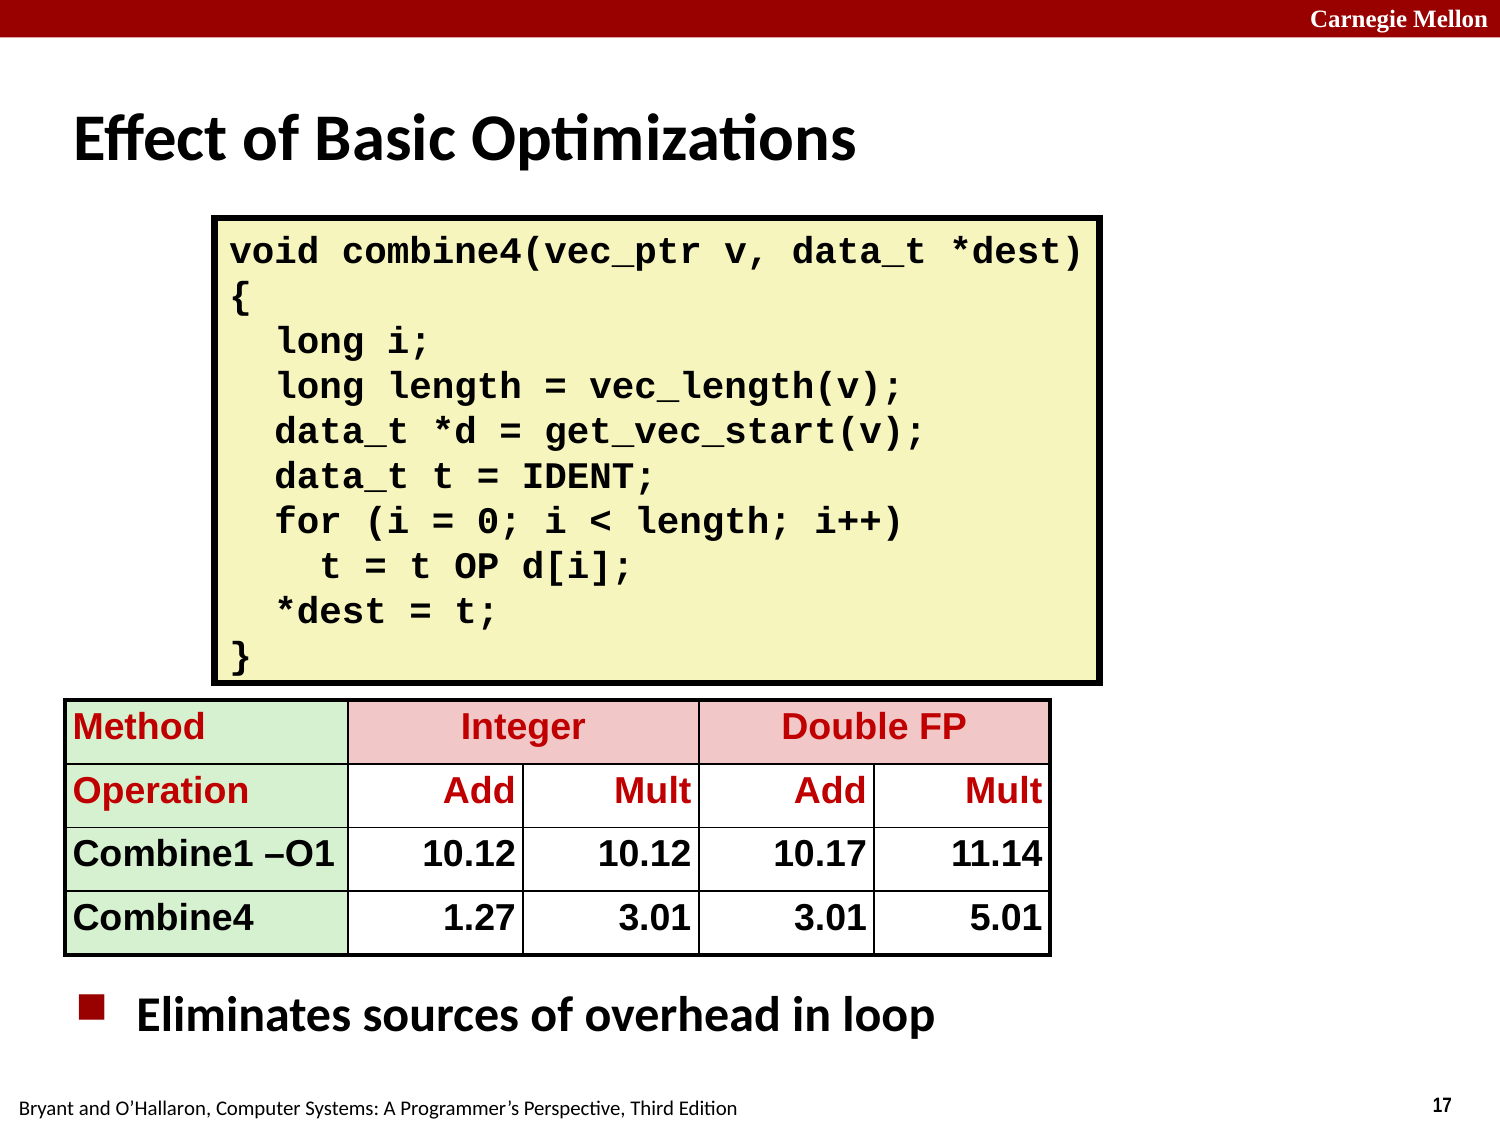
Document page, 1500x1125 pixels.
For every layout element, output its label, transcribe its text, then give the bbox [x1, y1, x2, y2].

table_cell Add [700, 765, 873, 827]
table_cell 5.01 [875, 892, 1048, 953]
table_header Method [67, 702, 347, 763]
table_cell Combine4 [67, 892, 347, 953]
table_cell 11.14 [875, 828, 1048, 890]
table_header Double FP [700, 702, 1048, 763]
table_cell Add [349, 765, 522, 827]
table_cell Mult [875, 765, 1048, 827]
list Eliminates sources of overhead in loop [65, 973, 1361, 1063]
table_cell 3.01 [700, 892, 873, 953]
table_cell Mult [524, 765, 698, 827]
text_box void combine4(vec_ptr v, data_t *dest) { long i; long length = vec_length(v); data_t *d = get_vec_start(v); data_t t = IDENT; for (i = 0; i < length; i++) t = t OP d[i]; *dest = t; } [214, 218, 1100, 683]
title Effect of Basic Optimizations [58, 71, 1304, 197]
table_cell 10.12 [349, 828, 522, 890]
table_cell 3.01 [524, 892, 698, 953]
table_cell Combine1 –O1 [67, 828, 347, 890]
table_header Integer [349, 702, 698, 763]
table_cell 1.27 [349, 892, 522, 953]
table_cell Operation [67, 765, 347, 827]
table_cell 10.17 [700, 828, 873, 890]
table_cell 10.12 [524, 828, 698, 890]
